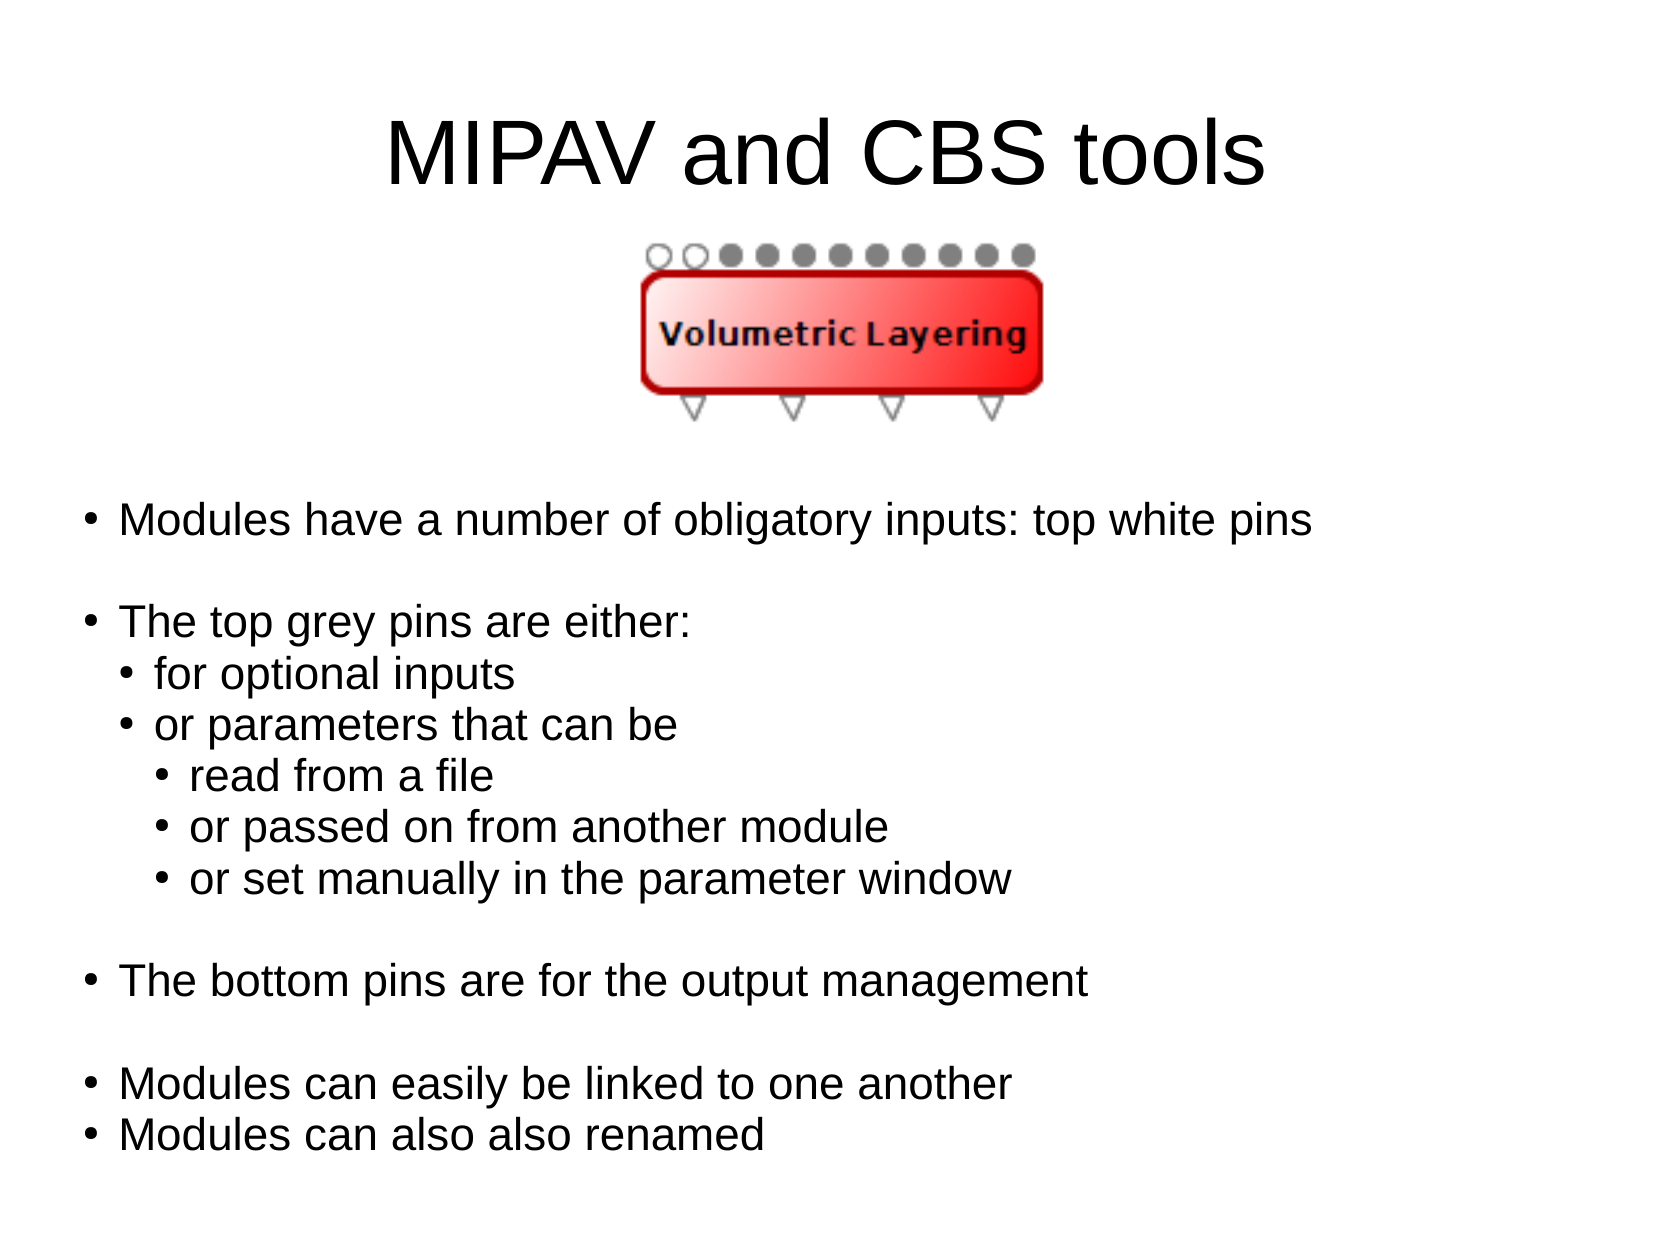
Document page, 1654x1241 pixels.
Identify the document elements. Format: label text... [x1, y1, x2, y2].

picture [566, 207, 1096, 456]
text_box Modules have a number of obligatory inputs: top white pins The top grey pins are either: for optional inputs or parameters that can be read from a file or passed on from another module or set manually in the parameter window The bottom pins are for the output management Modules can easily be linked to one another Modules can also also renamed [82, 493, 1571, 1161]
title MIPAV and CBS tools [82, 49, 1571, 257]
